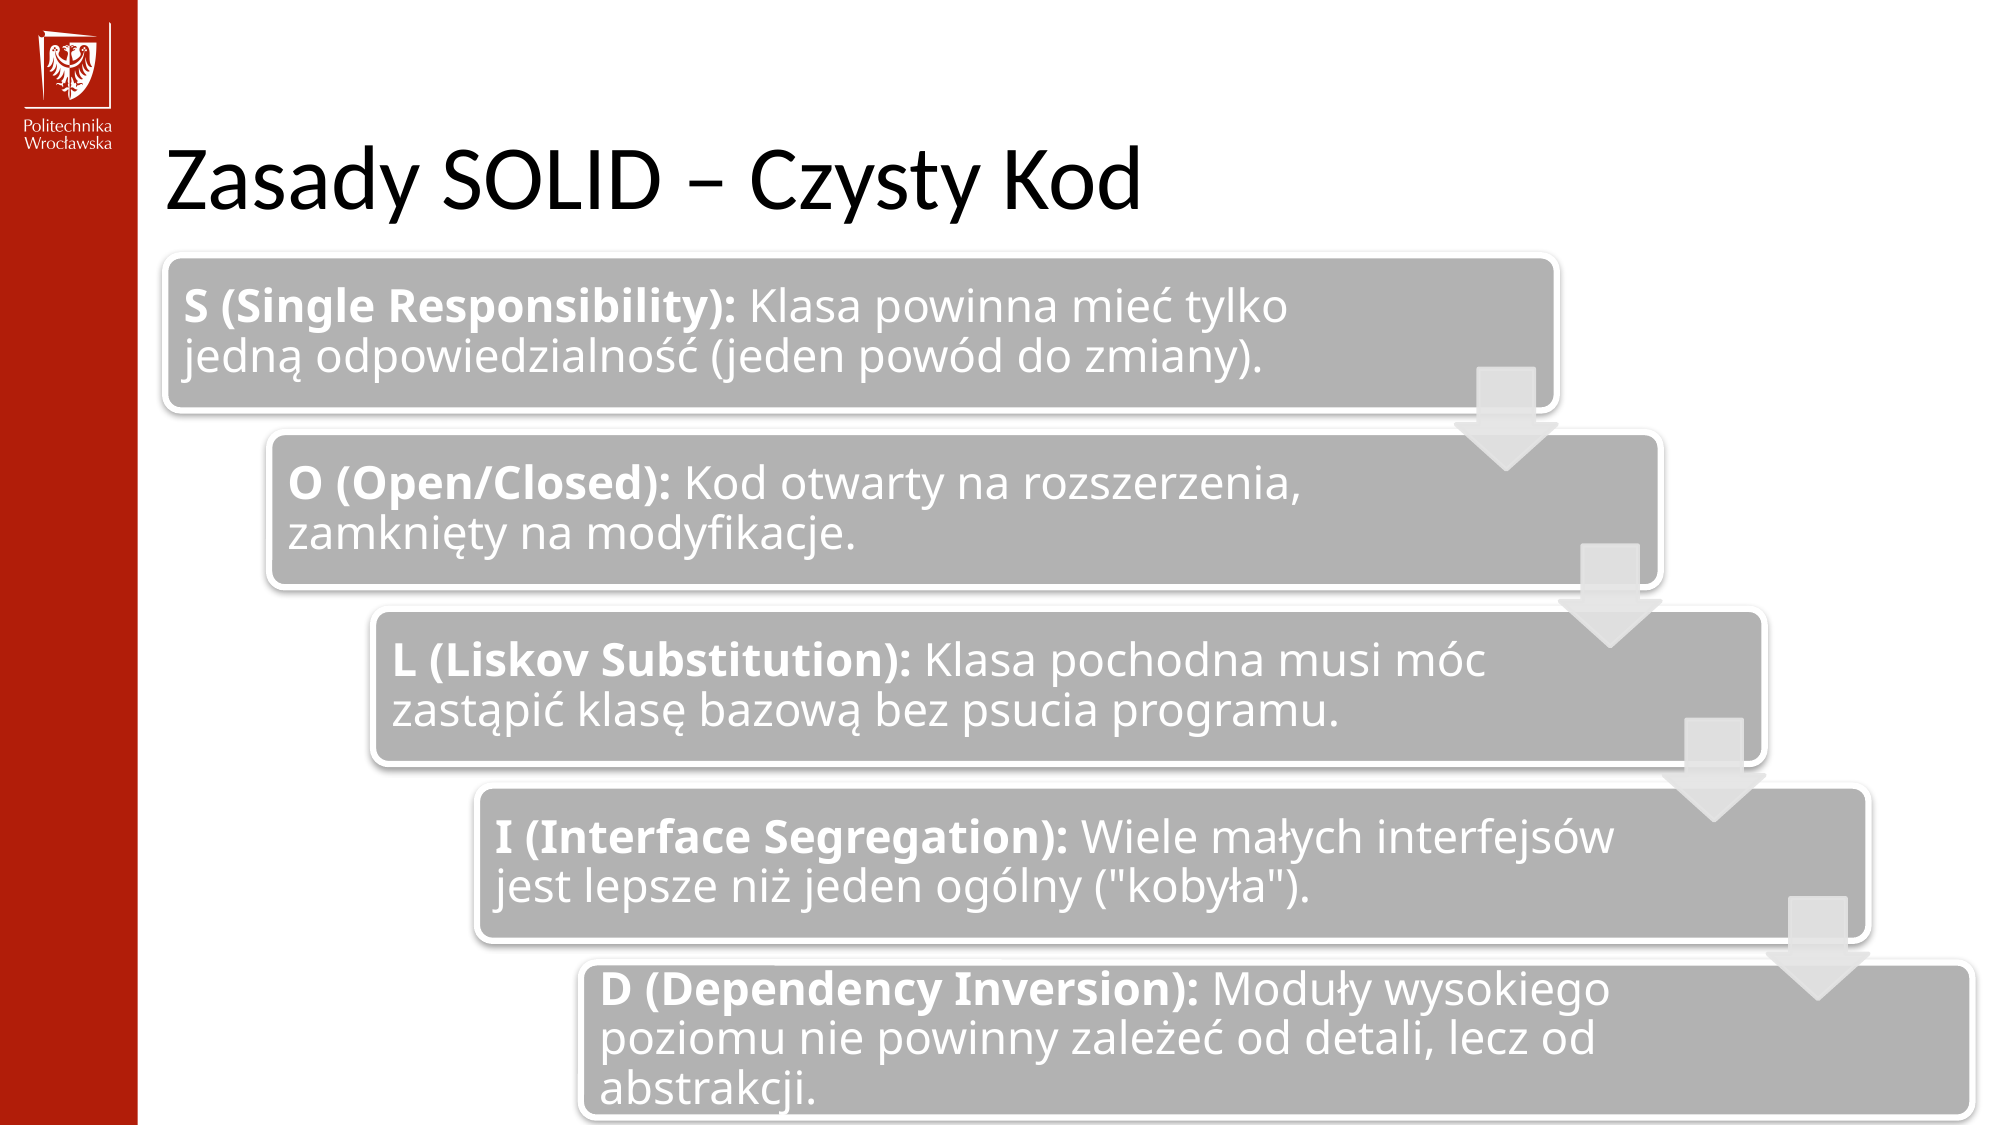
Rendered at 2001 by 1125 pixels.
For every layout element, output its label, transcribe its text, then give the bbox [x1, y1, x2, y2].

picture [24, 22, 112, 149]
text_box [1455, 368, 1557, 470]
text_box L (Liskov Substitution): Klasa pochodna musi móc zastąpić klasę bazową bez psucia programu. [373, 608, 1765, 765]
list Zasady SOLID – Czysty Kod [165, 101, 1978, 244]
text_box O (Open/Closed): Kod otwarty na rozszerzenia, zamknięty na modyfikacje. [269, 432, 1661, 588]
text_box I (Interface Segregation): Wiele małych interfejsów jest lepsze niż jeden ogólny ("kobyła"). [476, 785, 1869, 941]
text_box [1663, 719, 1765, 821]
text_box D (Dependency Inversion): Moduły wysokiego poziomu nie powinny zależeć od detali, lecz od abstrakcji. [580, 962, 1973, 1118]
text_box S (Single Responsibility): Klasa powinna mieć tylko jedną odpowiedzialność (jeden powód do zmiany). [165, 255, 1557, 411]
text_box [1767, 898, 1869, 1000]
text_box [1559, 545, 1661, 647]
